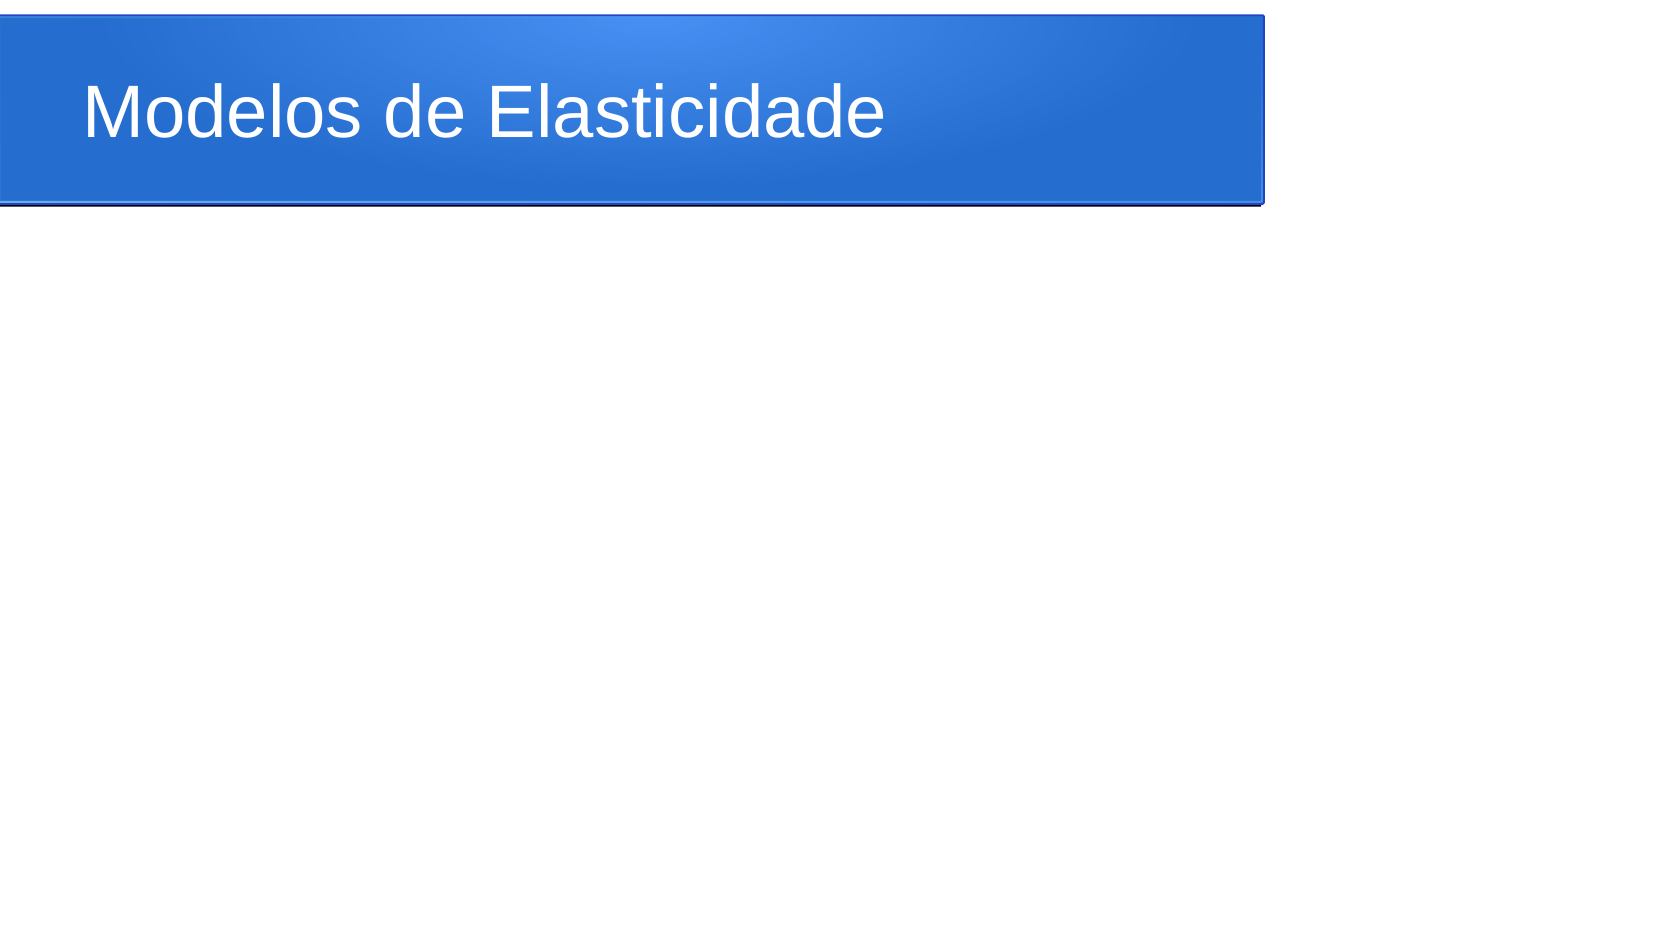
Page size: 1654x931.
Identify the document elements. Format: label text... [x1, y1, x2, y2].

title Modelos de Elasticidade [82, 35, 1235, 189]
